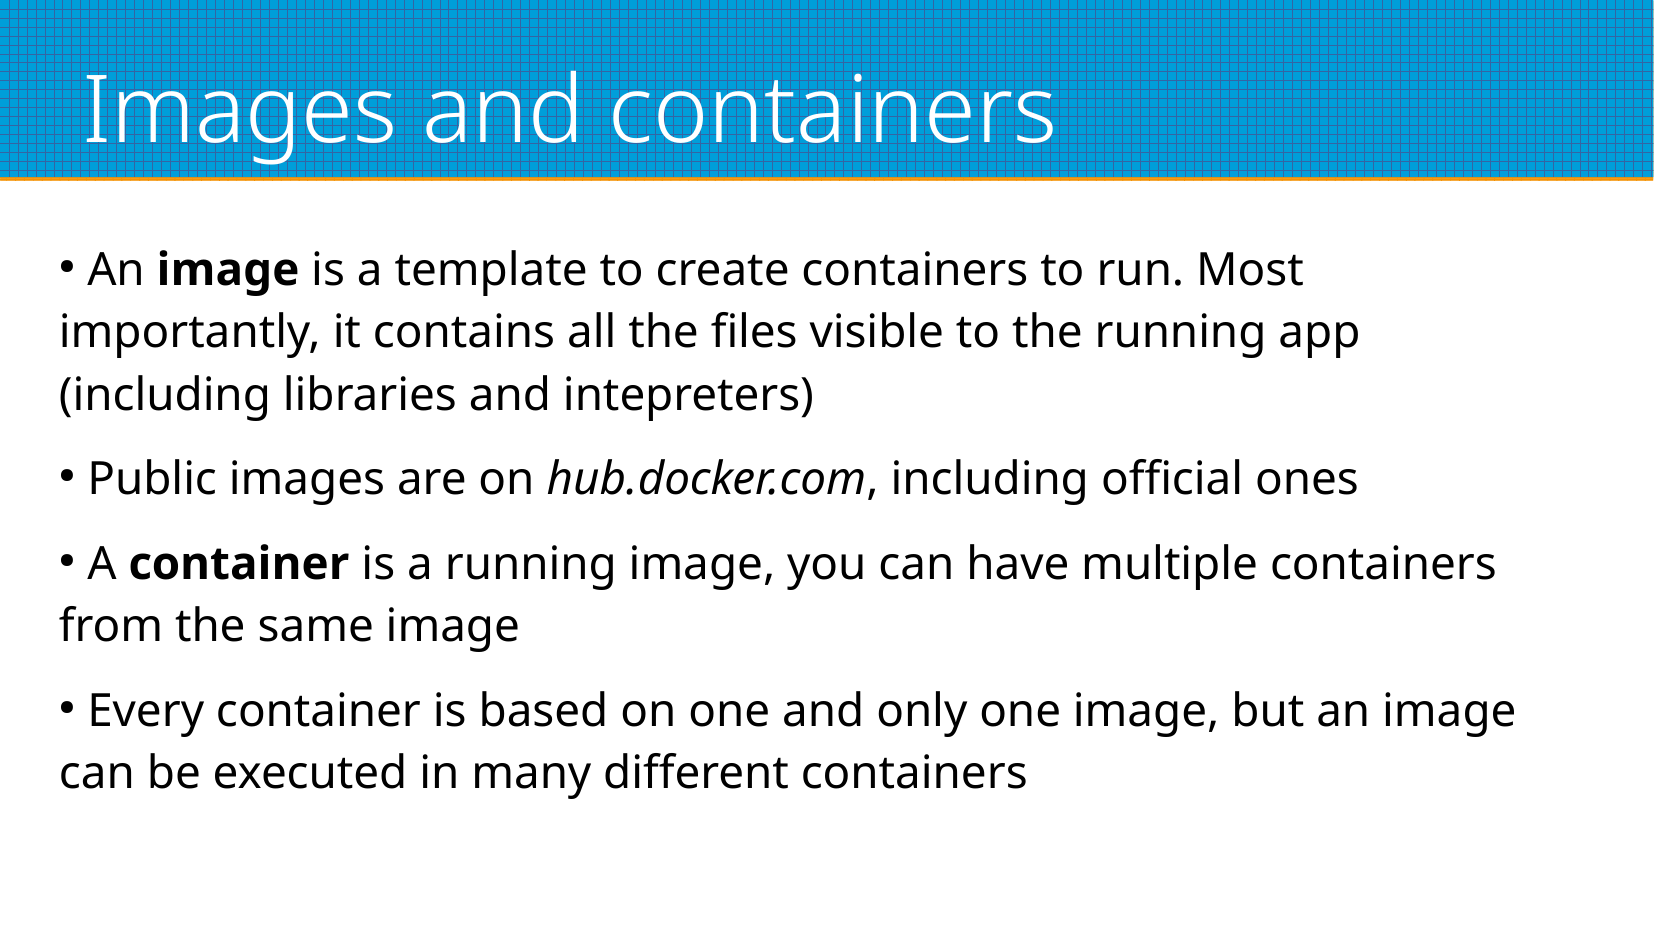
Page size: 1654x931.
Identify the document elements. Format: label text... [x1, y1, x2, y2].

list An image is a template to create containers to run. Most importantly, it contains all the files visible to the running app (including libraries and intepreters) Public images are on hub.docker.com, including official ones A container is a running image, you can have multiple containers from the same image Every container is based on one and only one image, but an image can be executed in many different containers [59, 236, 1569, 811]
title Images and containers [82, 14, 1571, 171]
